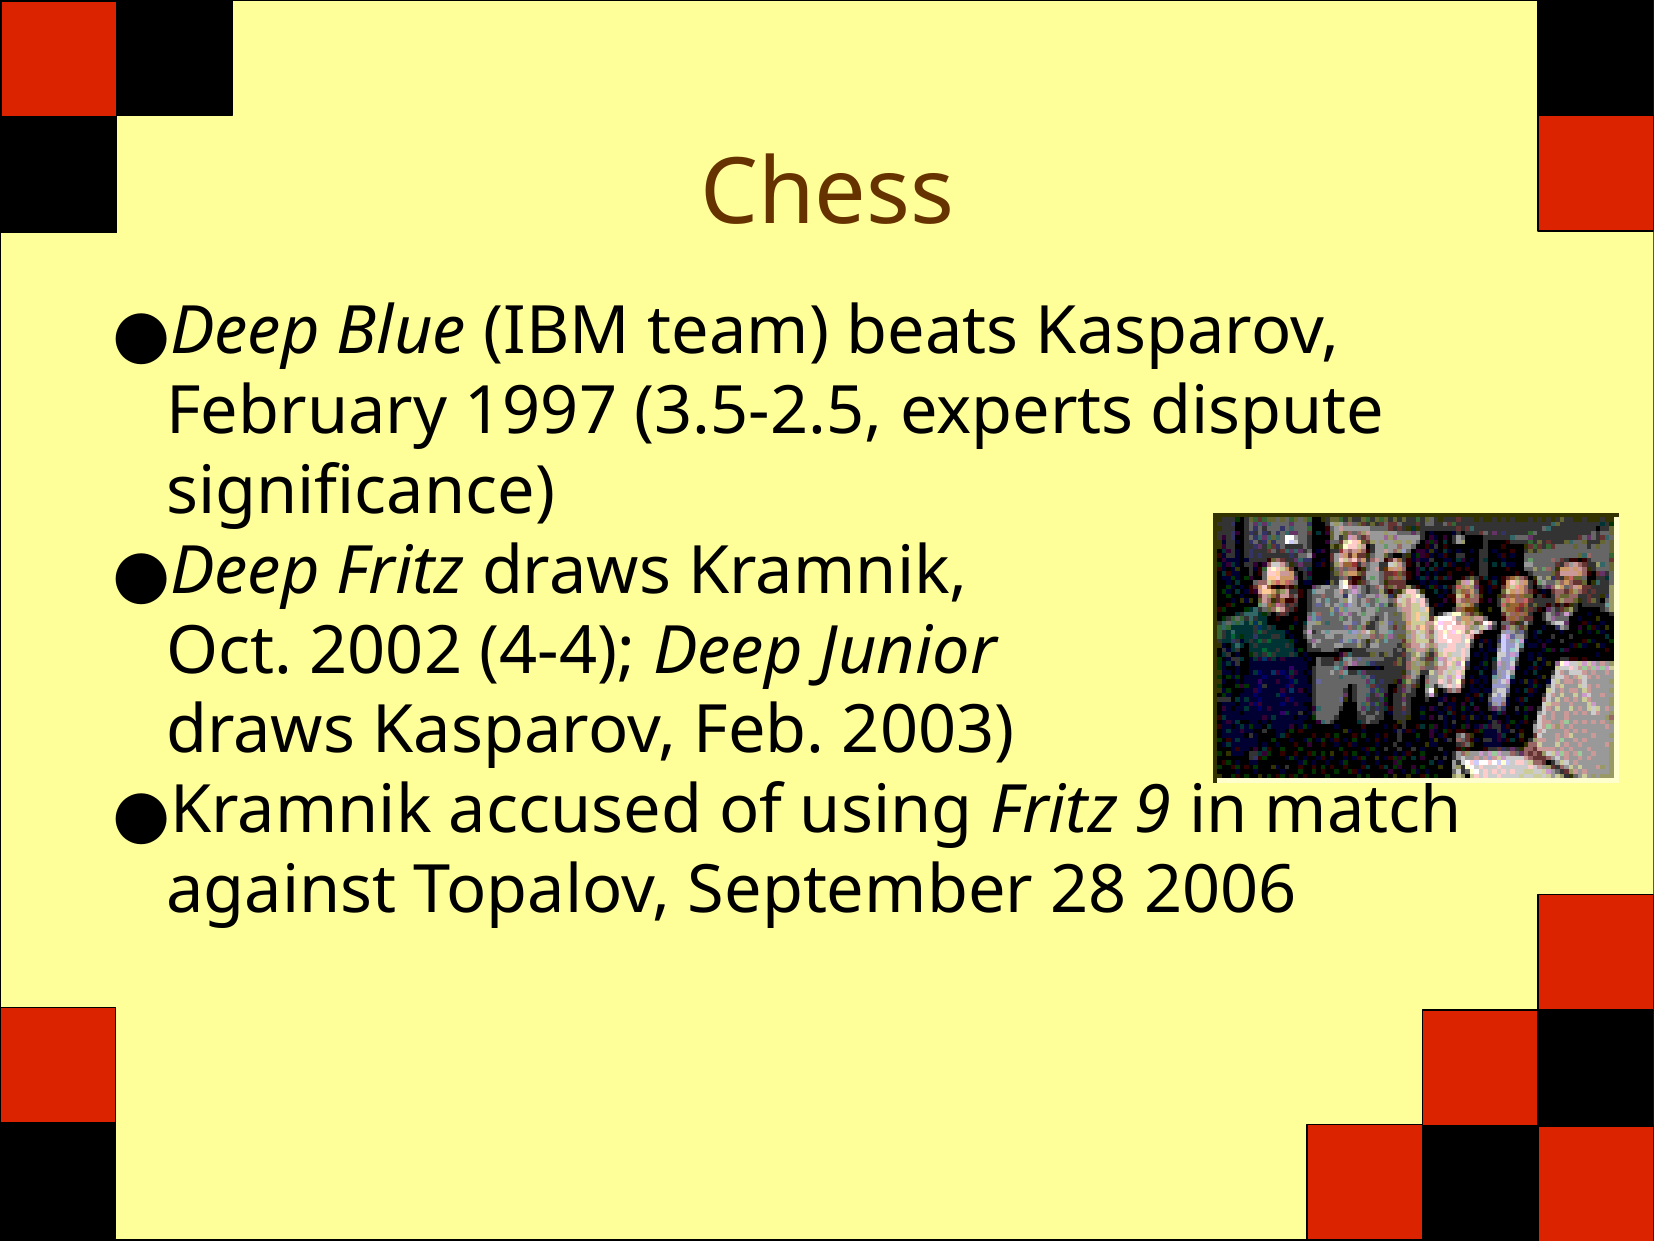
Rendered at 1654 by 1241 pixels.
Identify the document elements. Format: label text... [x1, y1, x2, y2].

text_box Chess [121, 102, 1534, 271]
text_box Deep Blue (IBM team) beats Kasparov, February 1997 (3.5-2.5, experts dispute significance) Deep Fritz draws Kramnik, Oct. 2002 (4-4); Deep Junior draws Kasparov, Feb. 2003) Kramnik accused of using Fritz 9 in match against Topalov, September 28 2006 [95, 286, 1508, 1068]
picture [1213, 513, 1619, 783]
